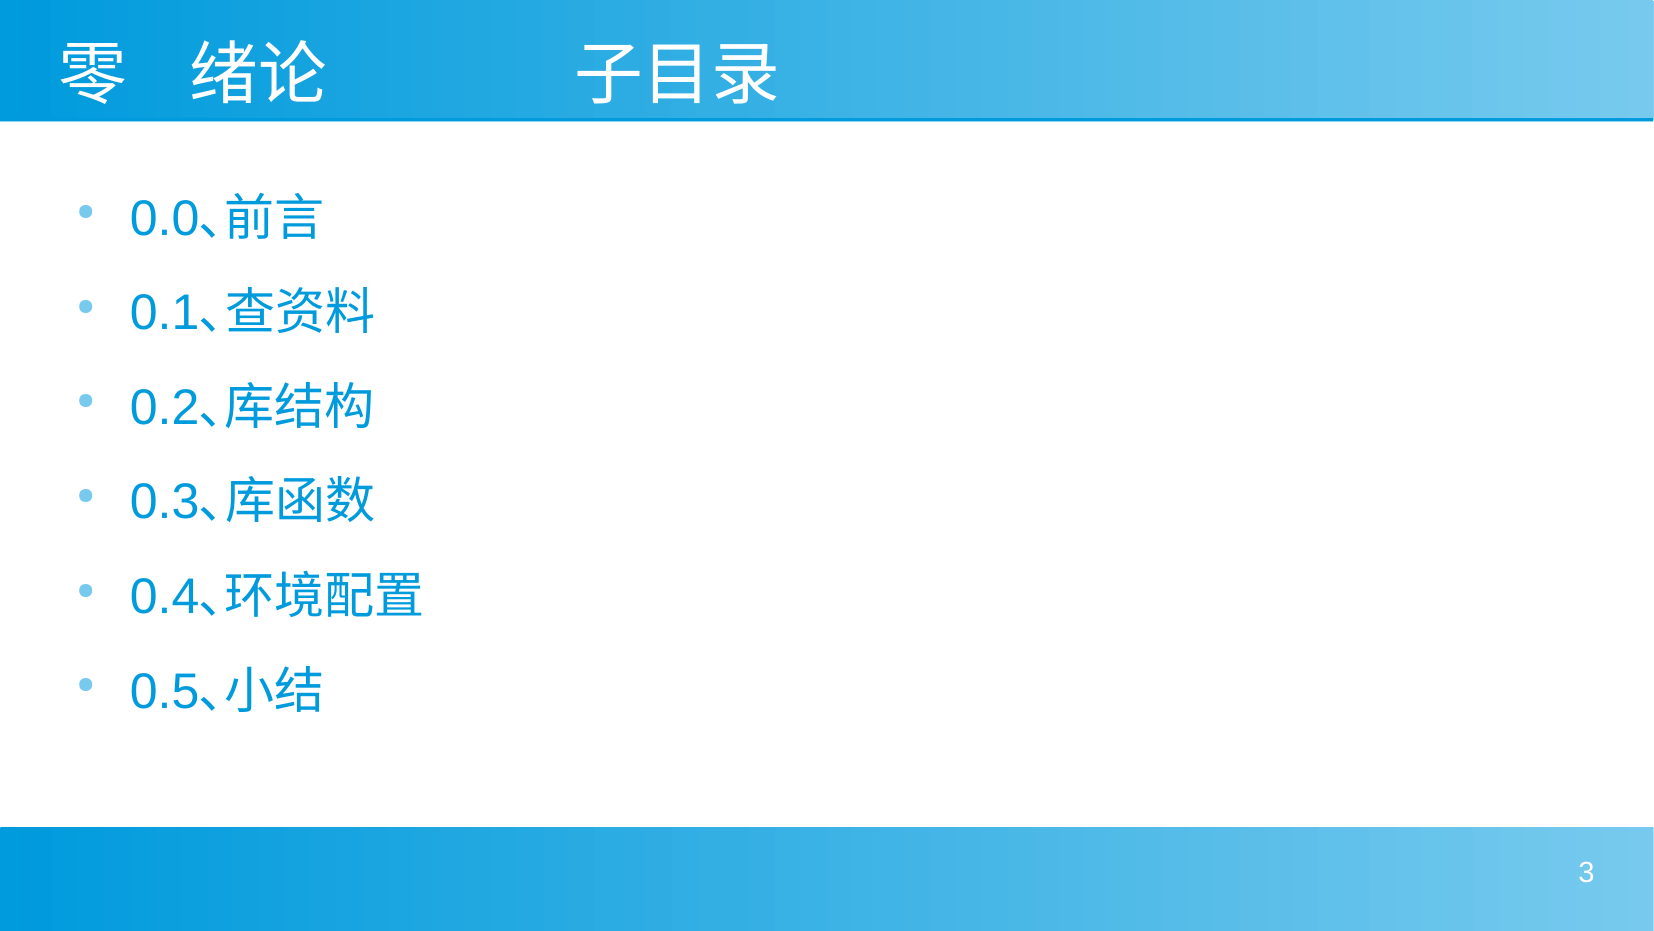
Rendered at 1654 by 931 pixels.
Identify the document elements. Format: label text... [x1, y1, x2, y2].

list 0.0、前言 0.1、查资料 0.2、库结构 0.3、库函数 0.4、环境配置 0.5、小结 [59, 177, 1595, 768]
title 零 绪论 子目录 [59, 23, 1595, 115]
